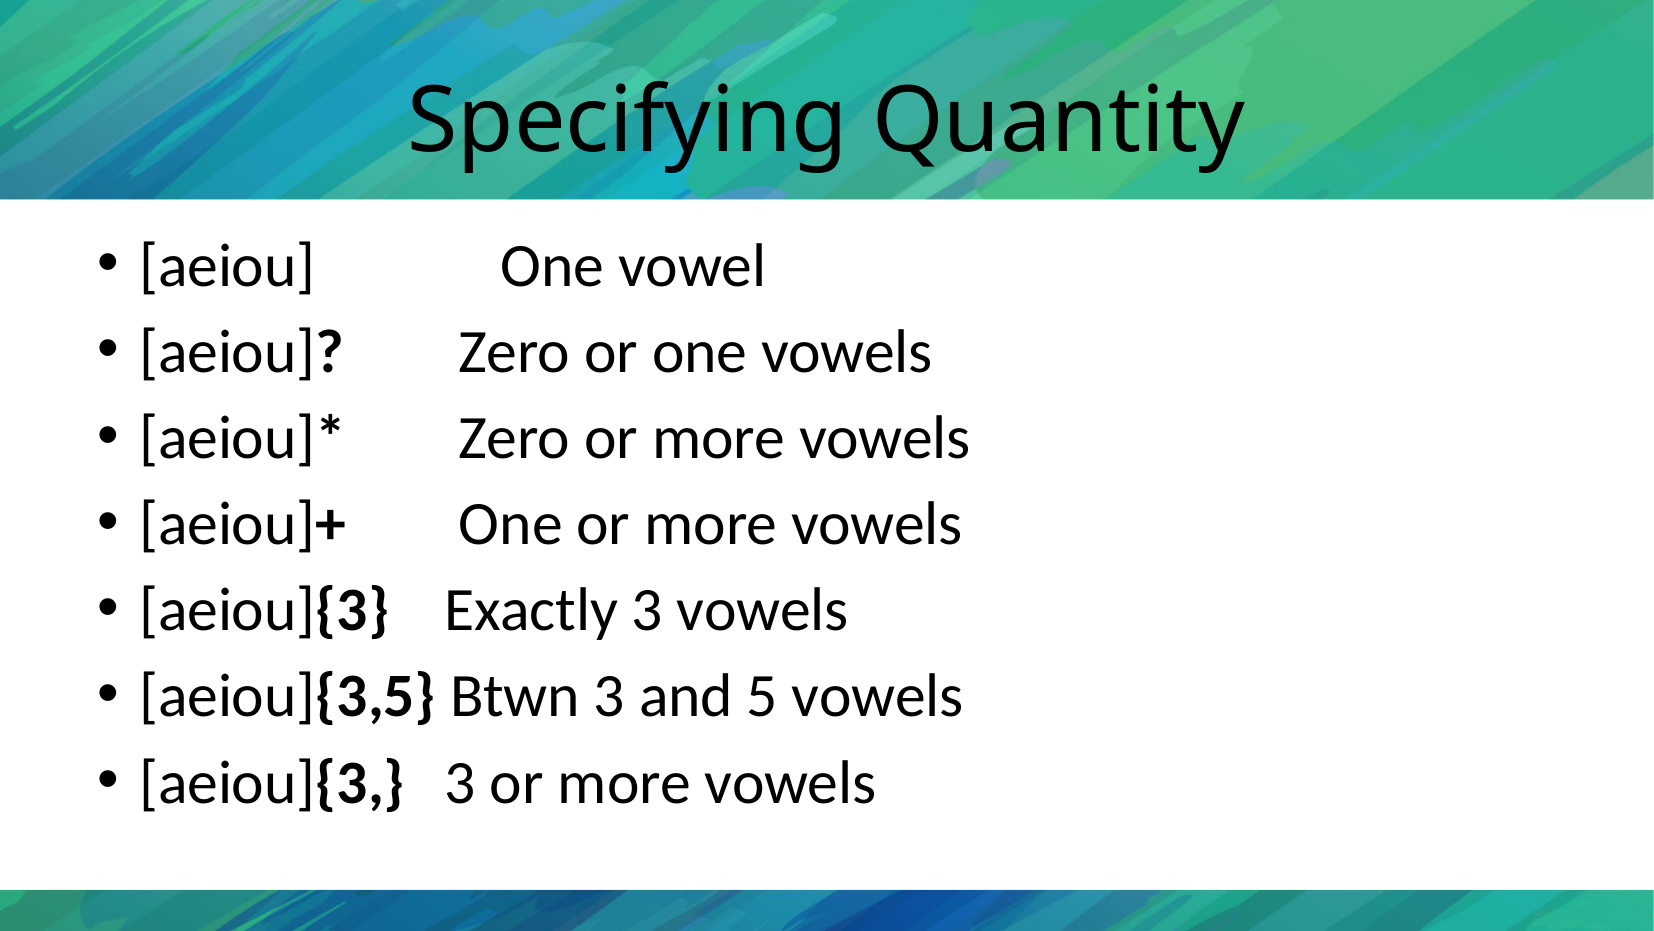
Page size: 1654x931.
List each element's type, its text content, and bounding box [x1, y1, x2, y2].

picture [0, 0, 1654, 931]
title Specifying Quantity [82, 37, 1571, 193]
list [aeiou] One vowel [aeiou]? Zero or one vowels [aeiou]* Zero or more vowels [aeiou]+ One or more vowels [aeiou]{3} Exactly 3 vowels [aeiou]{3,5} Btwn 3 and 5 vowels [aeiou]{3,} 3 or more vowels [82, 217, 1571, 831]
